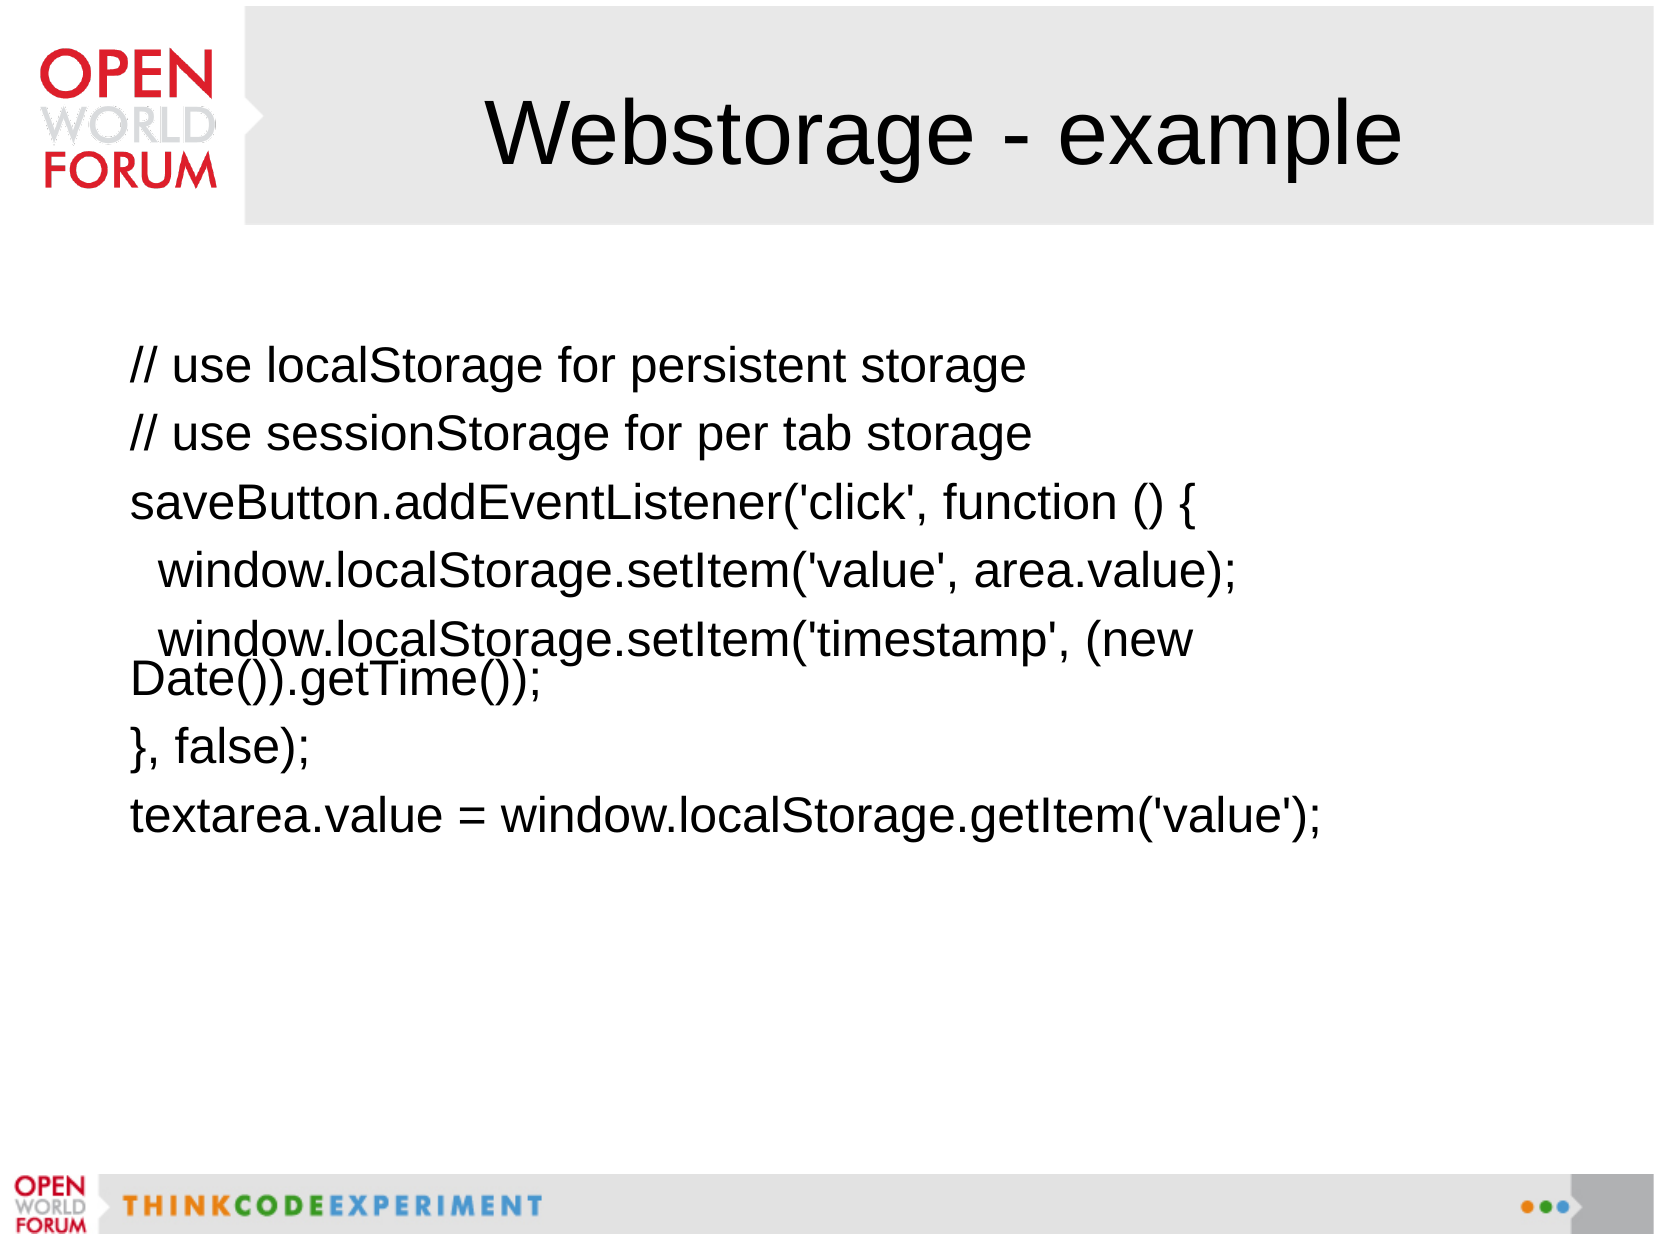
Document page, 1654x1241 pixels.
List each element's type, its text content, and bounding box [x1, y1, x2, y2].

picture [0, 1174, 1654, 1234]
list // use localStorage for persistent storage // use sessionStorage for per tab storage saveButton.addEventListener('click', function () { window.localStorage.setItem('value', area.value); window.localStorage.setItem('timestamp', (new Date()).getTime()); }, false); textarea.value = window.localStorage.getItem('value'); [59, 265, 1548, 1085]
title Webstorage - example [295, 29, 1595, 237]
picture [11, 6, 1654, 225]
